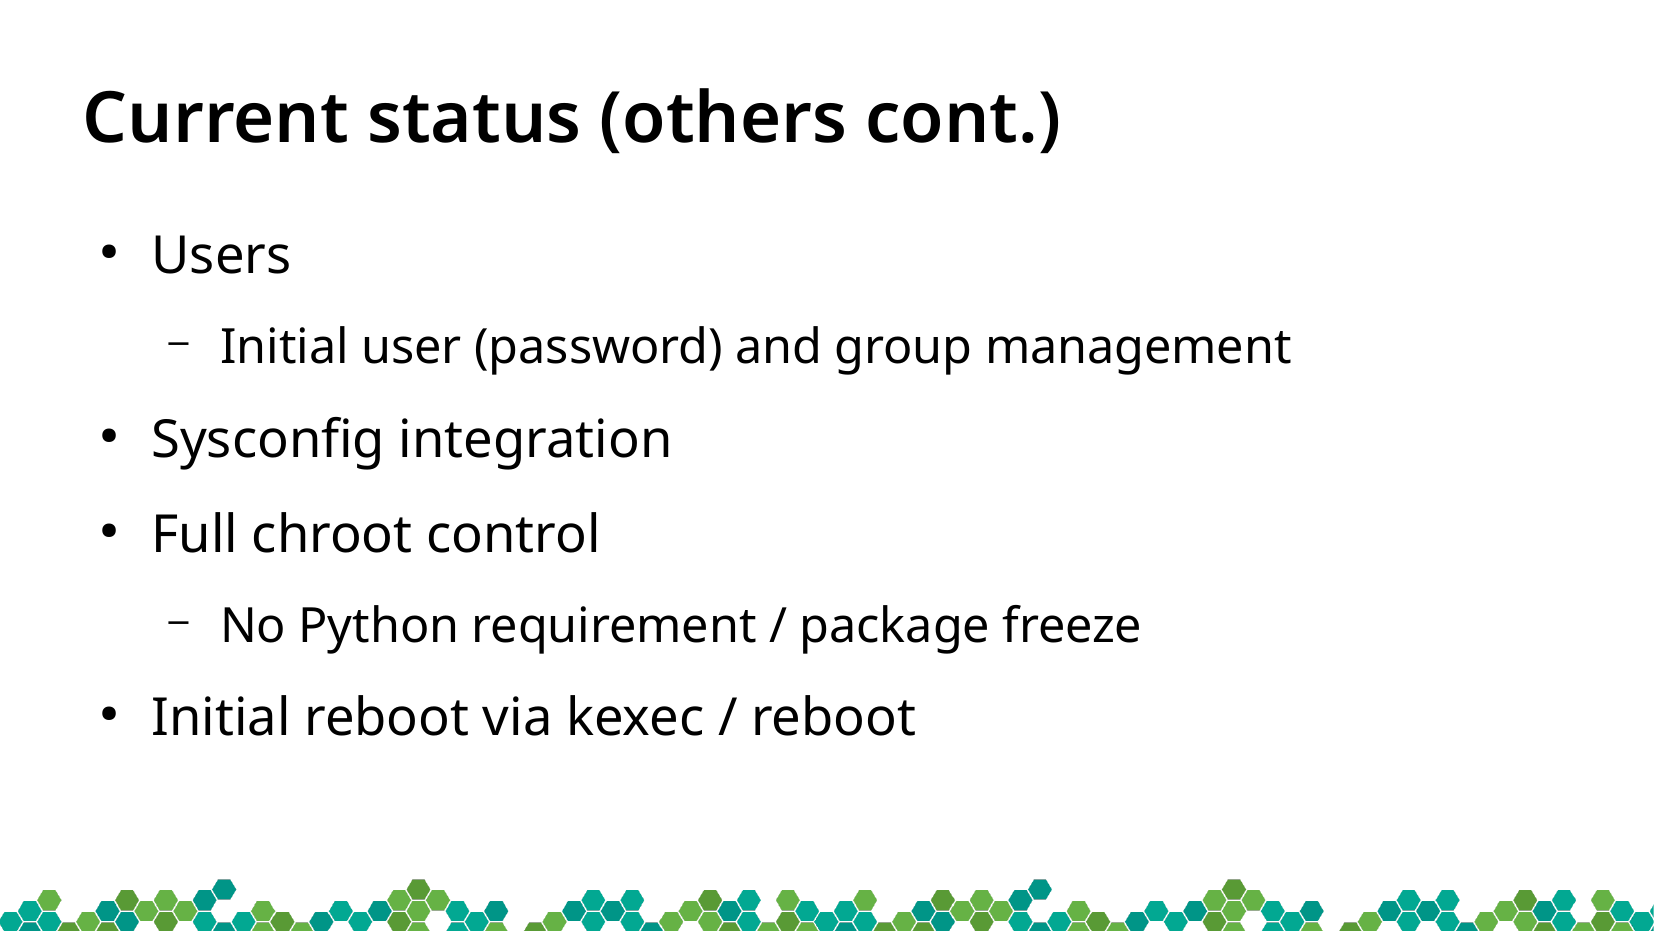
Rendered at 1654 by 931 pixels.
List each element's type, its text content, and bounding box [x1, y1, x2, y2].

picture [0, 871, 1654, 931]
list Users Initial user (password) and group management Sysconfig integration Full chroot control No Python requirement / package freeze Initial reboot via kexec / reboot [82, 217, 1571, 758]
title Current status (others cont.) [82, 37, 1571, 193]
